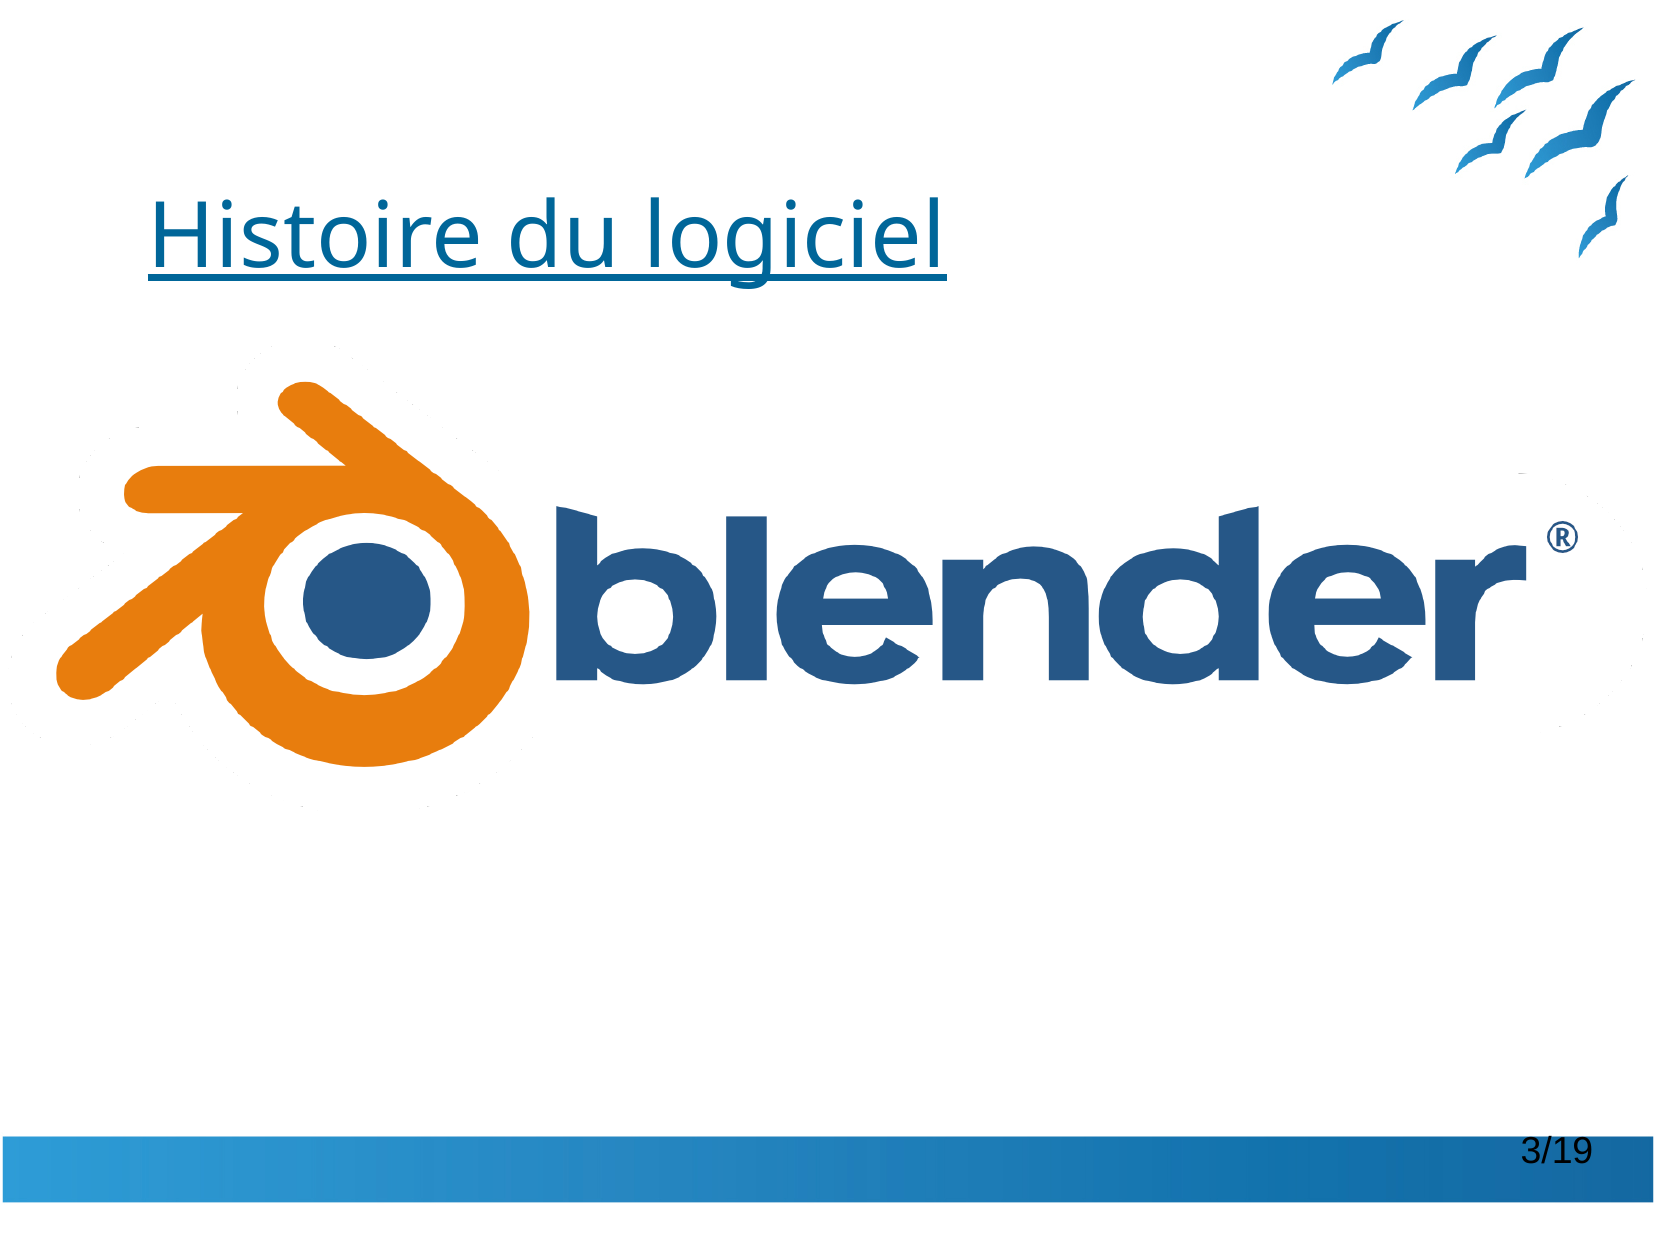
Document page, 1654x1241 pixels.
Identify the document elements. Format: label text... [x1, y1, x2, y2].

text_box <numéro>/19 [1505, 1122, 1654, 1193]
picture [0, 0, 1654, 1241]
title Histoire du logiciel [147, 173, 1506, 290]
